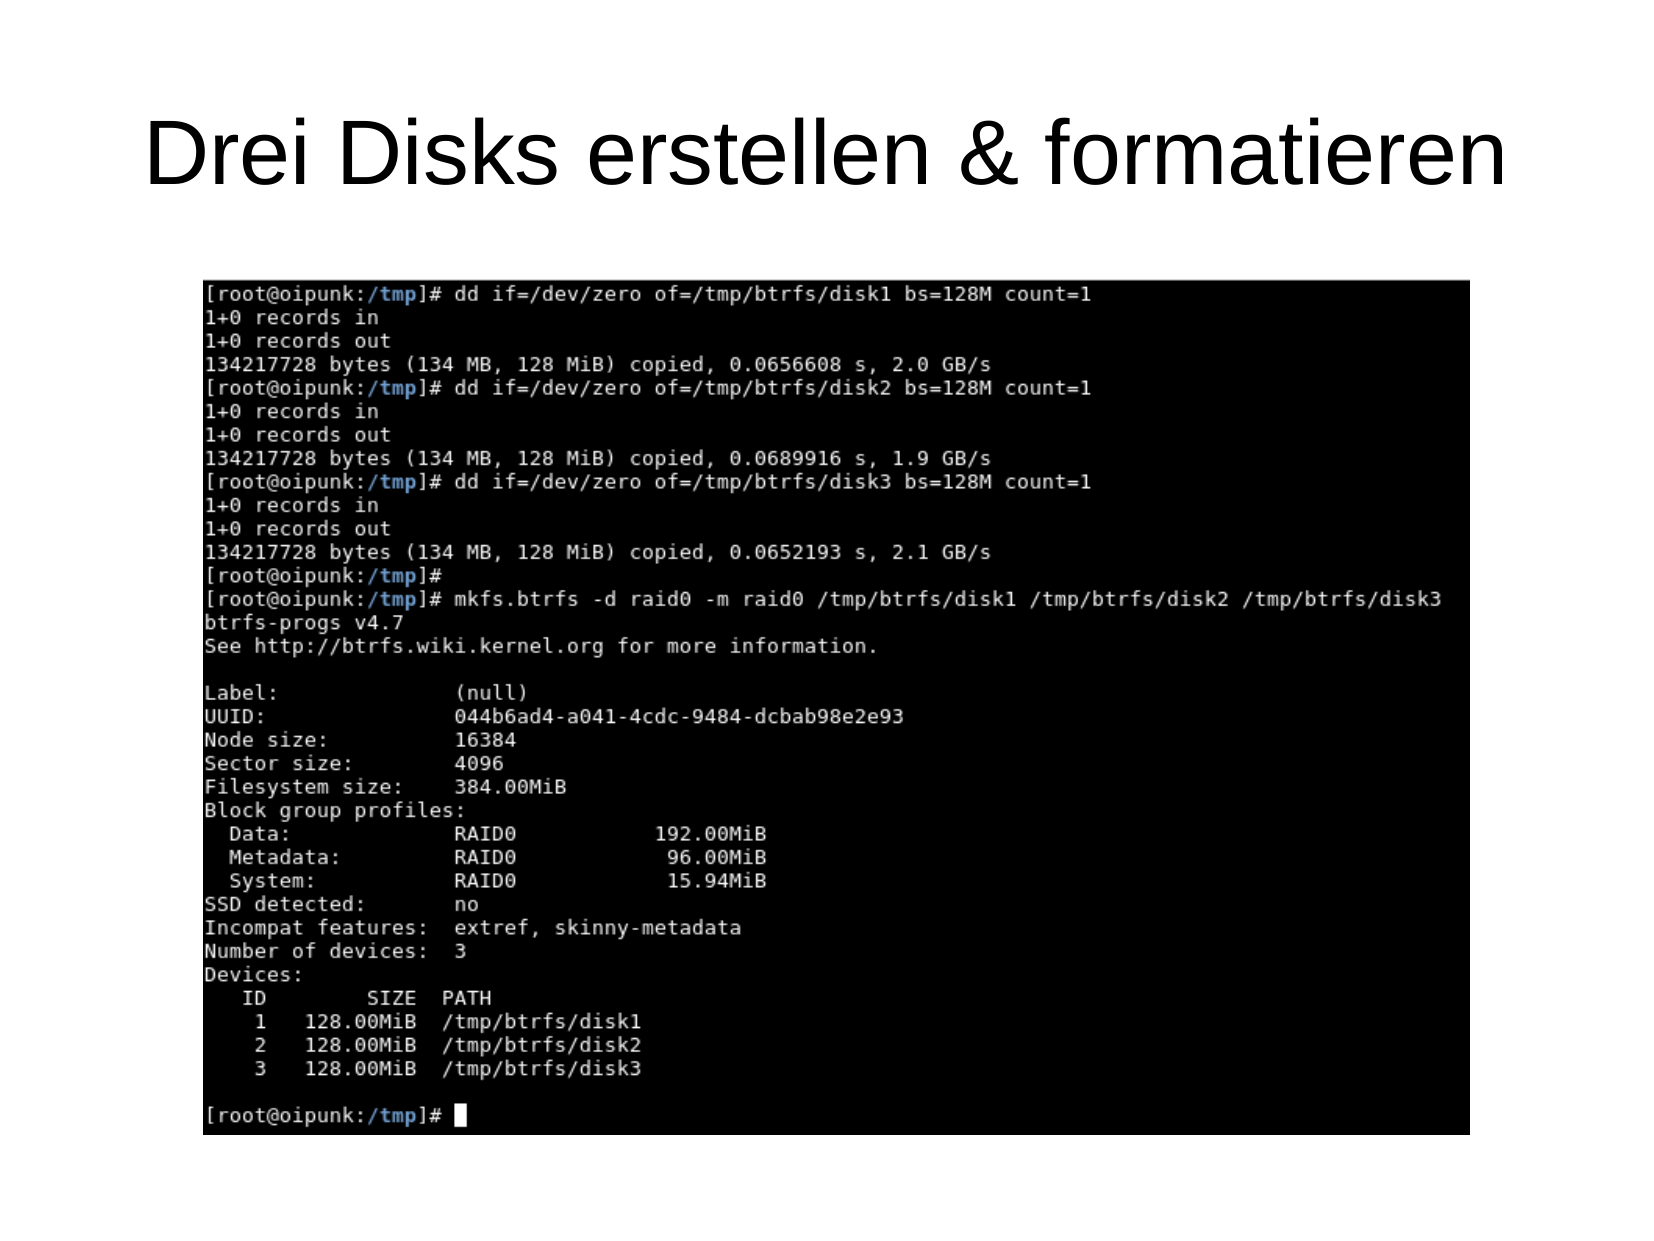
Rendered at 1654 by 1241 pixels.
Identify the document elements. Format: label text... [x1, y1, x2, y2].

picture [203, 279, 1470, 1135]
title Drei Disks erstellen & formatieren [82, 49, 1571, 257]
